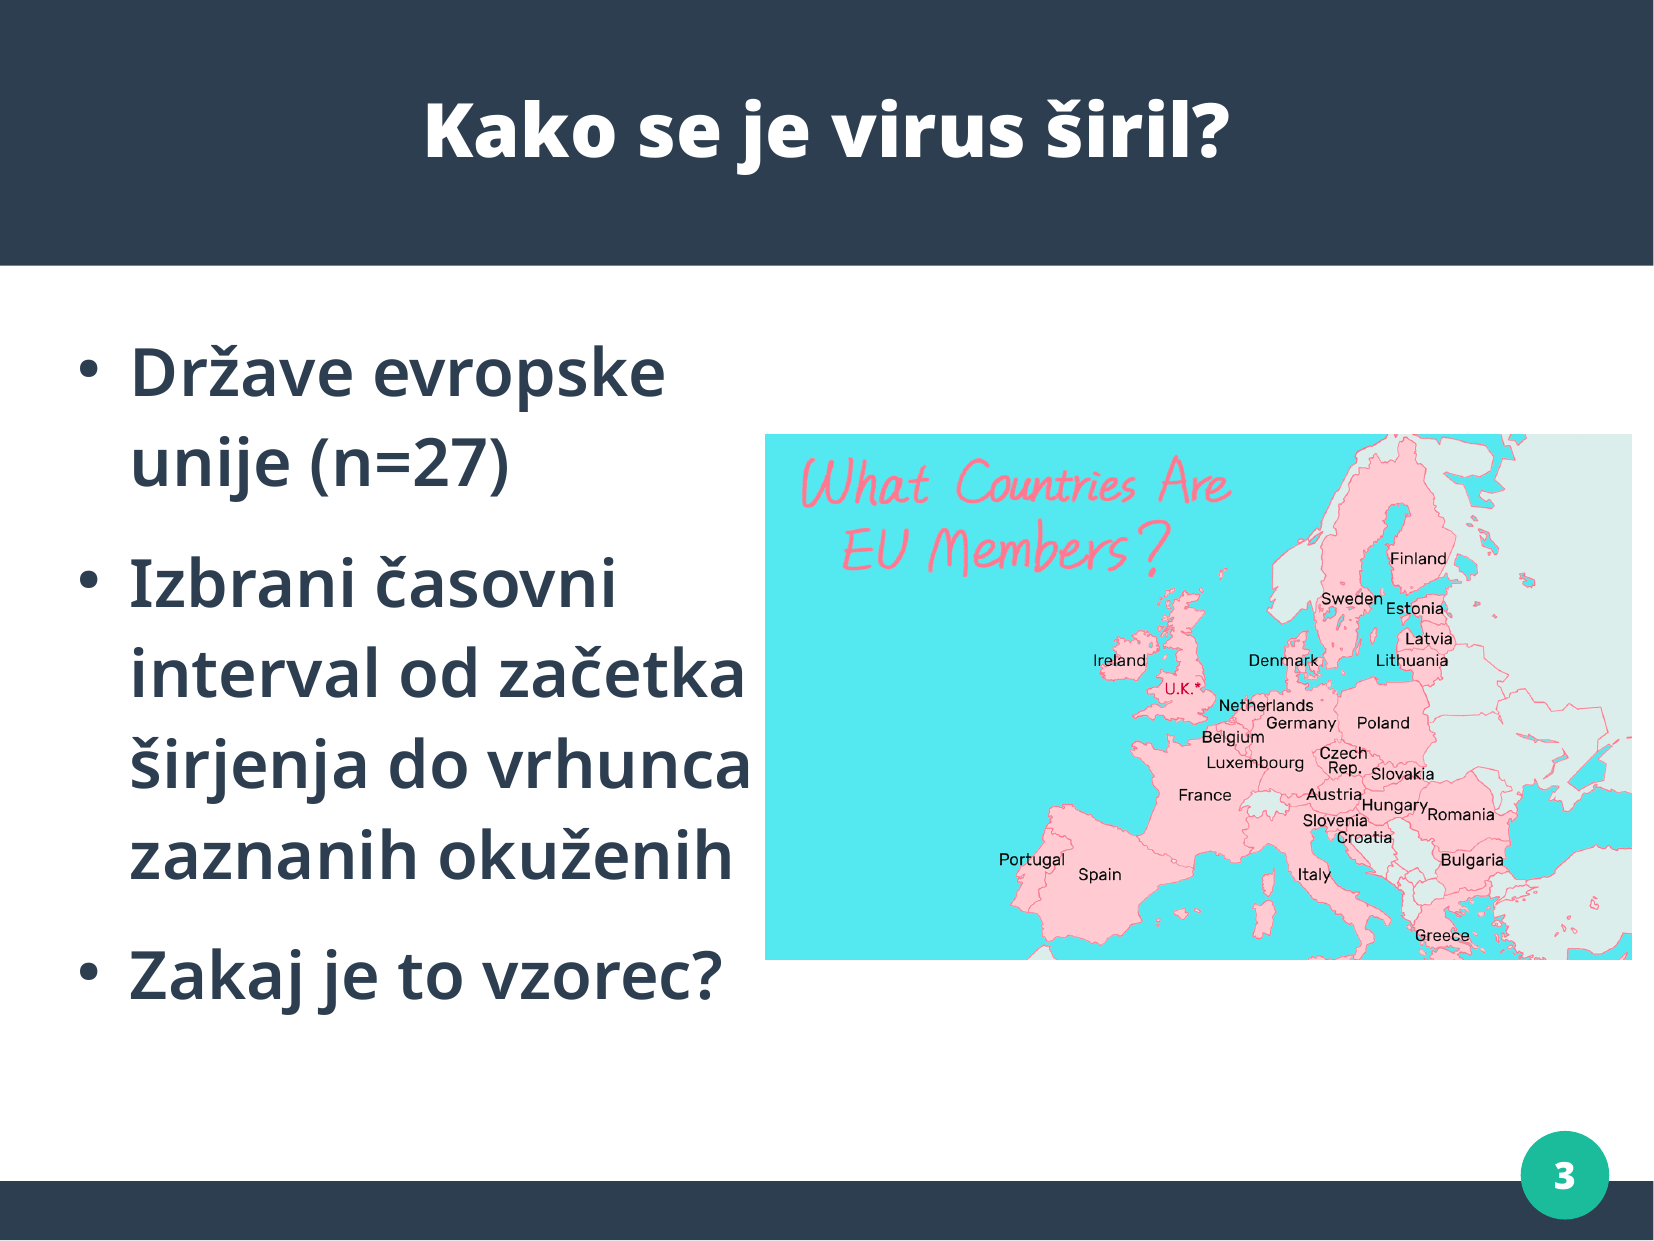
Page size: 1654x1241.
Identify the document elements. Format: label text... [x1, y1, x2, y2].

list Države evropske unije (n=27) Izbrani časovni interval od začetka širjenja do vrhunca zaznanih okuženih Zakaj je to vzorec? [59, 324, 809, 1152]
picture [765, 434, 1632, 961]
title Kako se je virus širil? [59, 49, 1595, 207]
